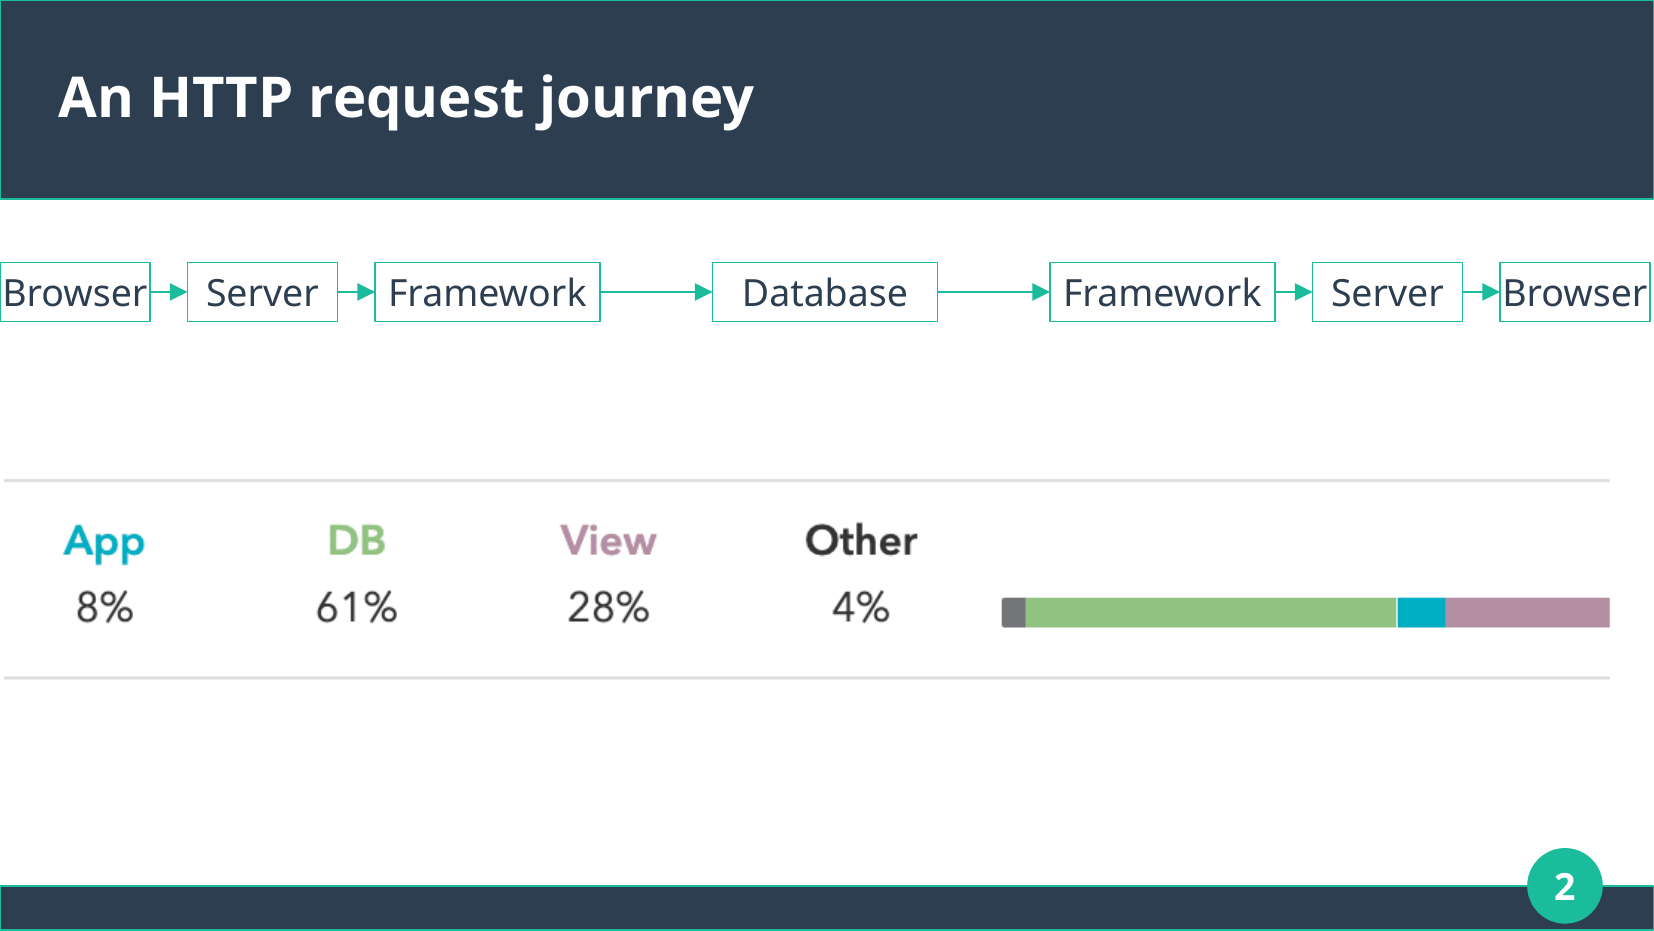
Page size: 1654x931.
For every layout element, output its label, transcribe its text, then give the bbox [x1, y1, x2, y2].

text_box Database [712, 262, 938, 322]
text_box Framework [1050, 262, 1276, 322]
text_box Server [1312, 262, 1463, 322]
text_box Server [187, 262, 338, 322]
title An HTTP request journey [59, 37, 1595, 155]
text_box Framework [375, 262, 601, 322]
text_box Browser [0, 262, 151, 322]
picture [4, 414, 1654, 788]
text_box Browser [1500, 262, 1651, 322]
